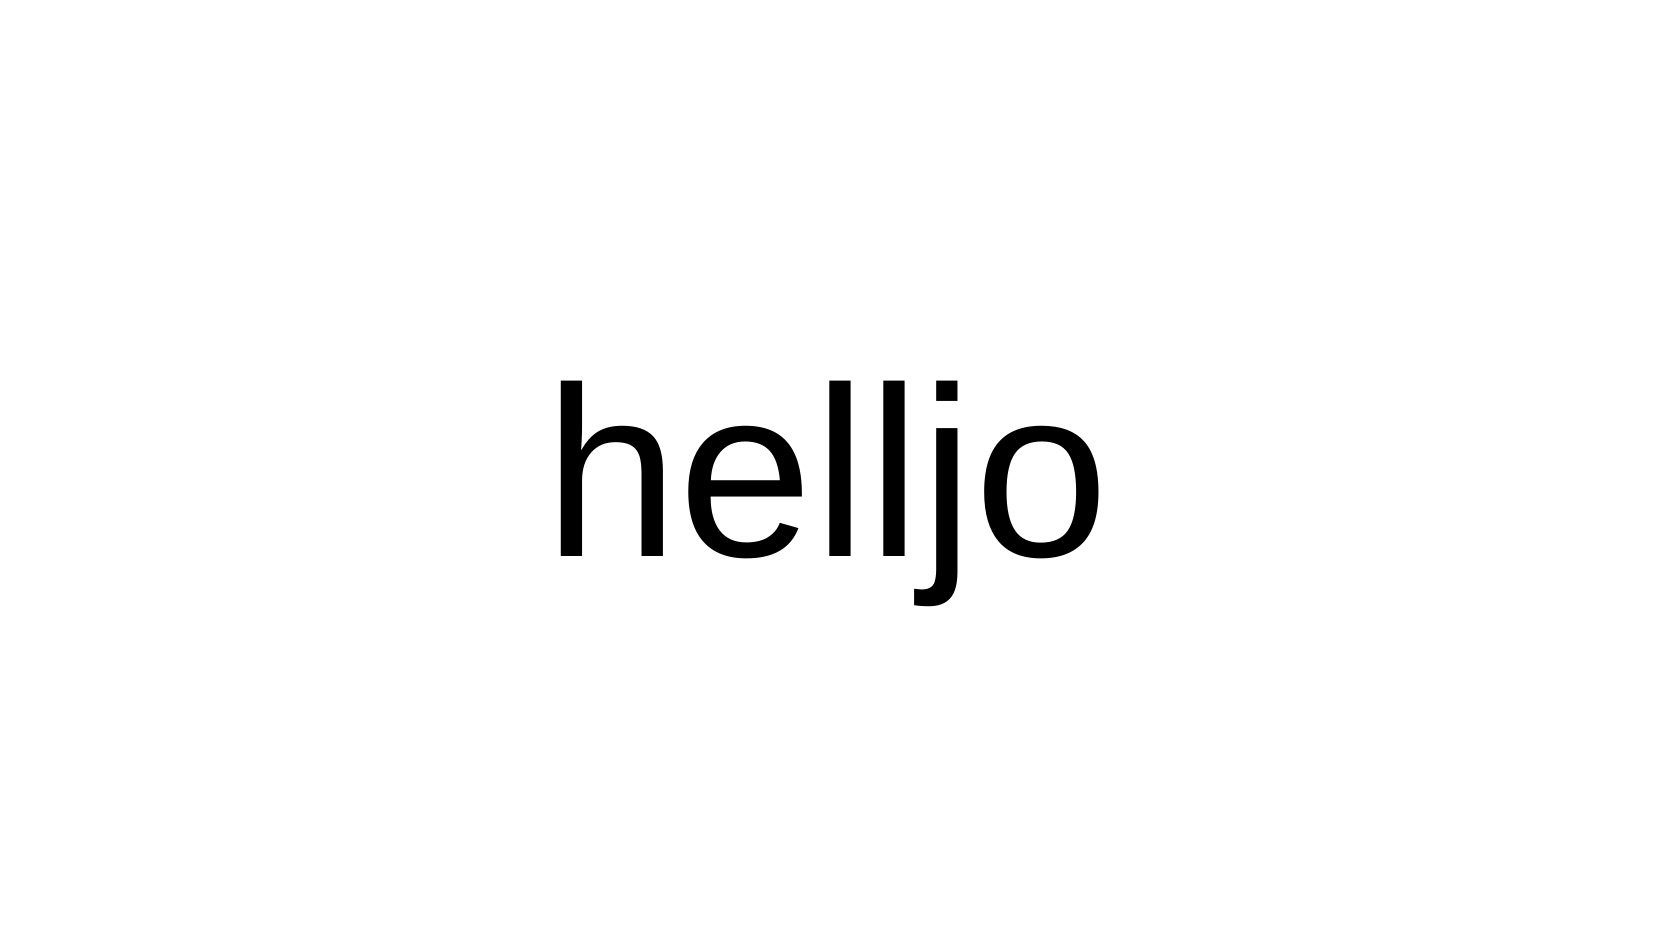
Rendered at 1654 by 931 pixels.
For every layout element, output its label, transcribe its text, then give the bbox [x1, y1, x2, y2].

subtitle helljo [82, 75, 1571, 871]
